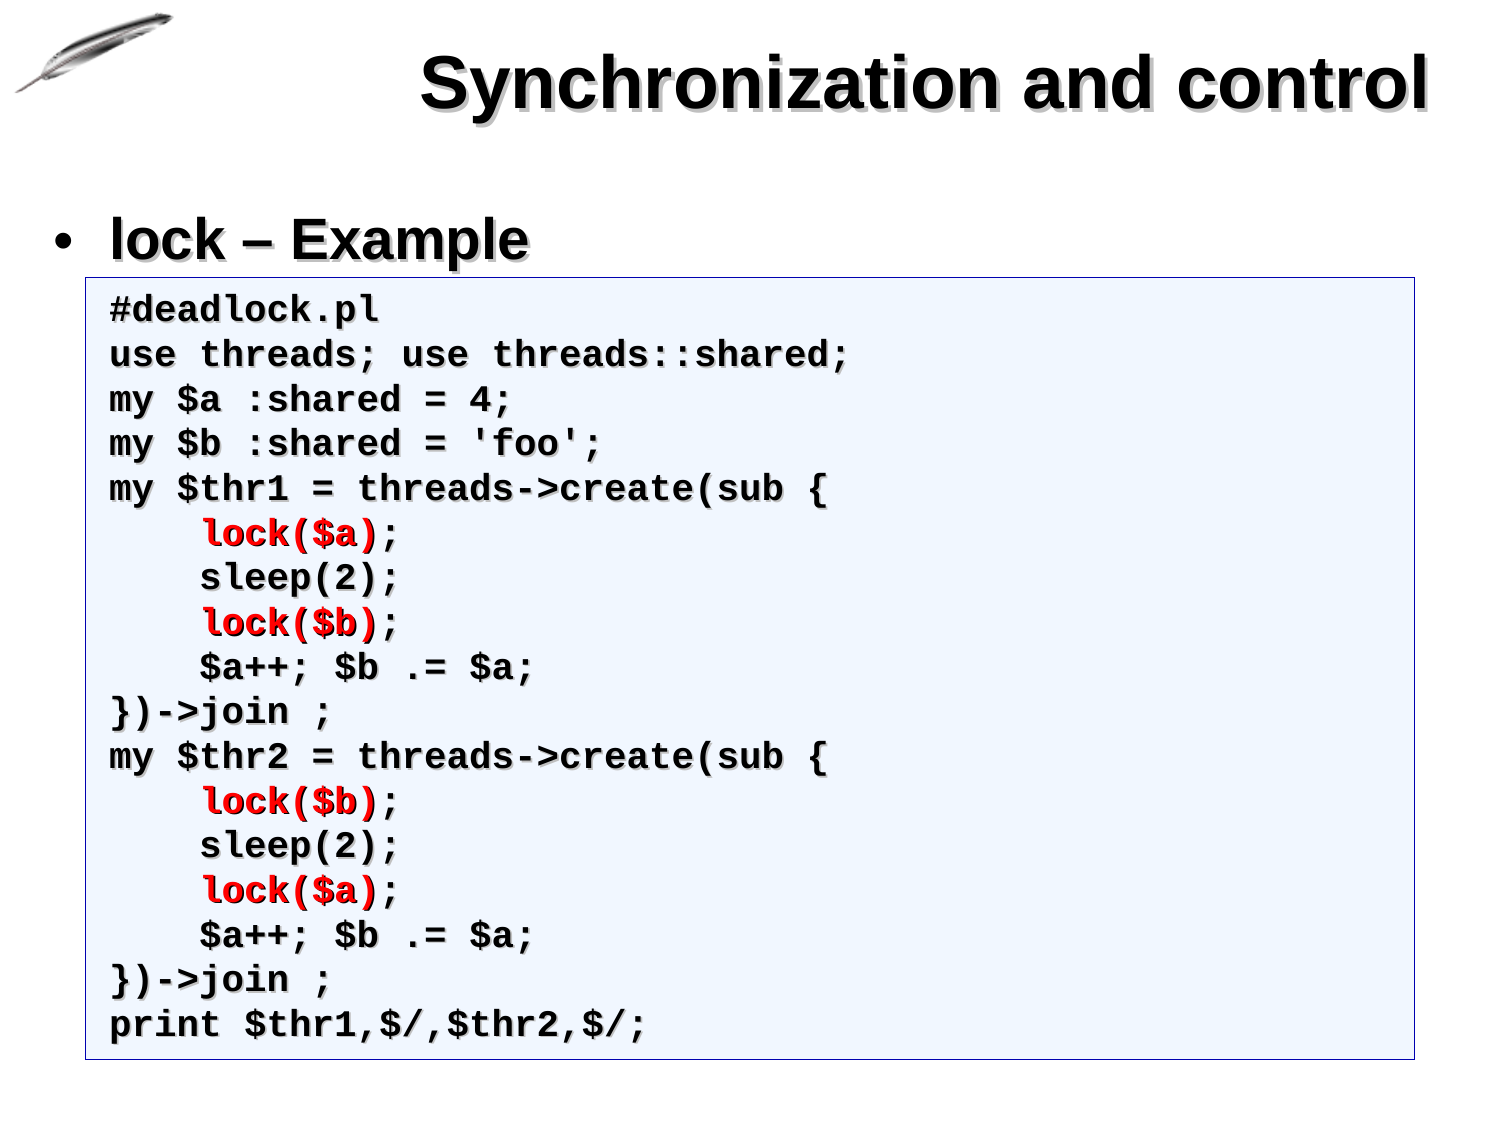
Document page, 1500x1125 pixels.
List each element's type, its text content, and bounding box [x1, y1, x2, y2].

title Synchronization and control [419, 0, 1459, 176]
list lock – Example [53, 207, 1447, 1084]
text_box #deadlock.pl use threads; use threads::shared; my $a :shared = 4; my $b :shared = 'foo'; my $thr1 = threads->create(sub { lock($a); sleep(2); lock($b); $a++; $b .= $a; })->join ; my $thr2 = threads->create(sub { lock($b); sleep(2); lock($a); $a++; $b .= $a; })->join ; print $thr1,$/,$thr2,$/; [85, 276, 1415, 1060]
picture [11, 11, 179, 95]
